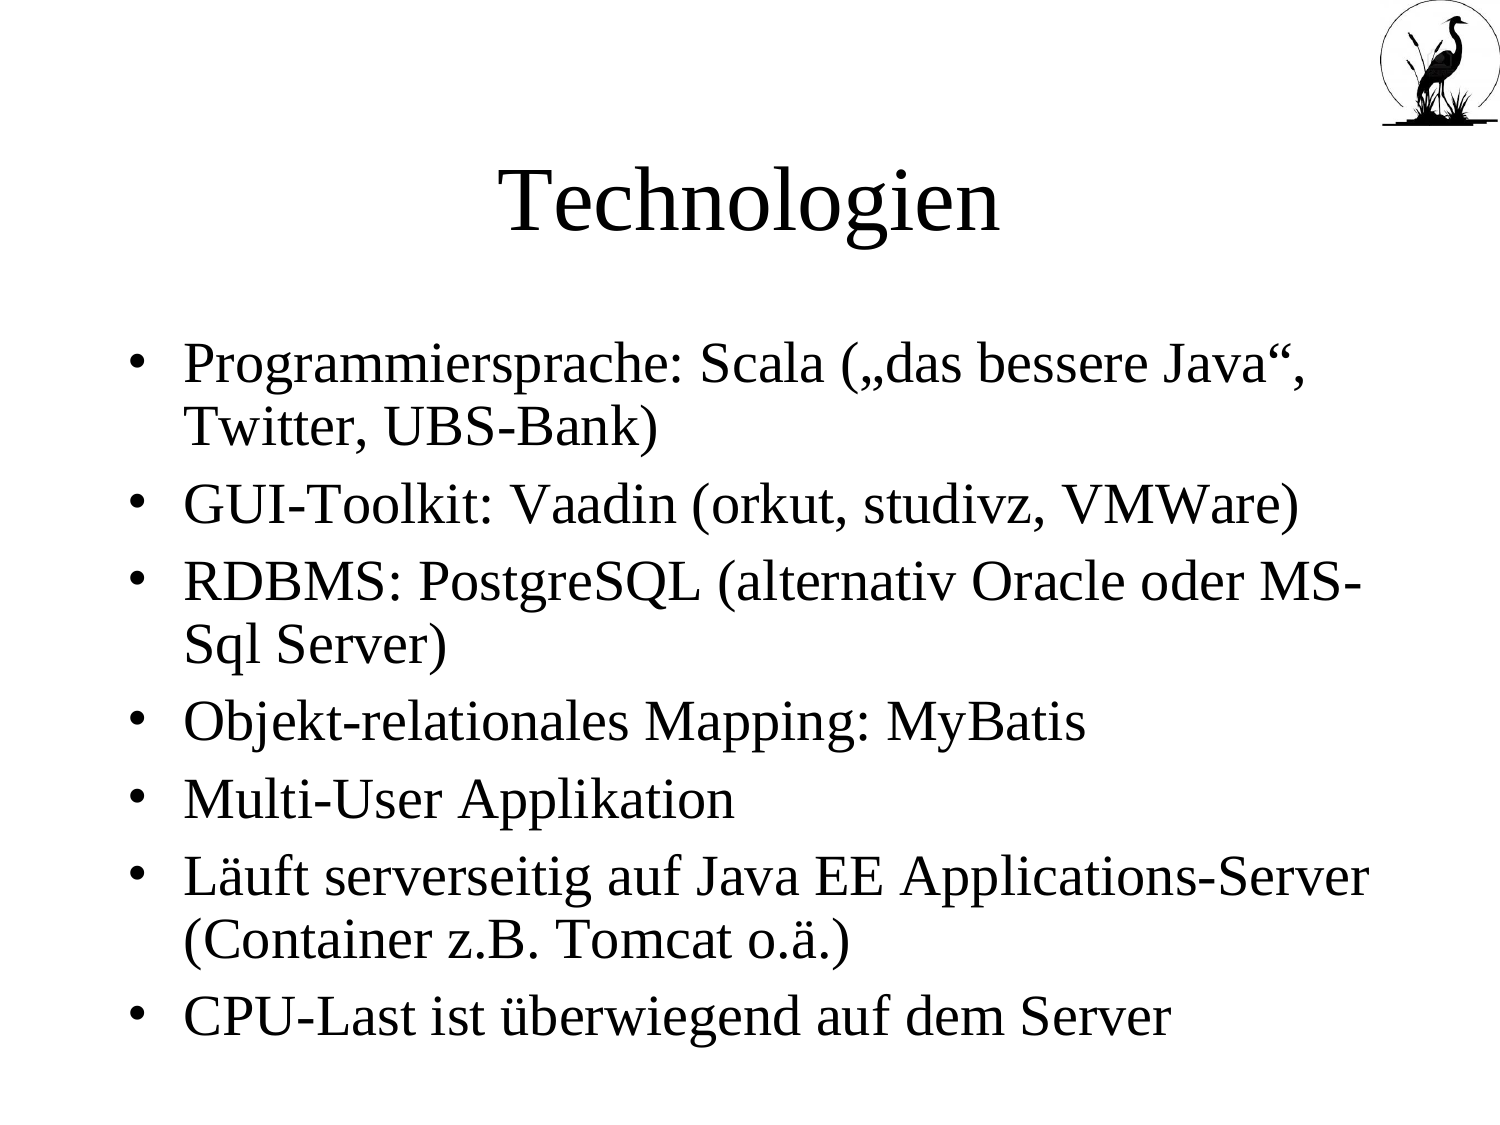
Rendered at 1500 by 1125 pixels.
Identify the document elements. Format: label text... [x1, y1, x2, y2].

list Programmiersprache: Scala („das bessere Java“, Twitter, UBS-Bank) GUI-Toolkit: Vaadin (orkut, studivz, VMWare) RDBMS: PostgreSQL (alternativ Oracle oder MS-Sql Server) Objekt-relationales Mapping: MyBatis Multi-User Applikation Läuft serverseitig auf Java EE Applications-Server (Container z.B. Tomcat o.ä.) CPU-Last ist überwiegend auf dem Server [112, 324, 1388, 1125]
picture [1380, 0, 1500, 126]
title Technologien [112, 99, 1388, 288]
